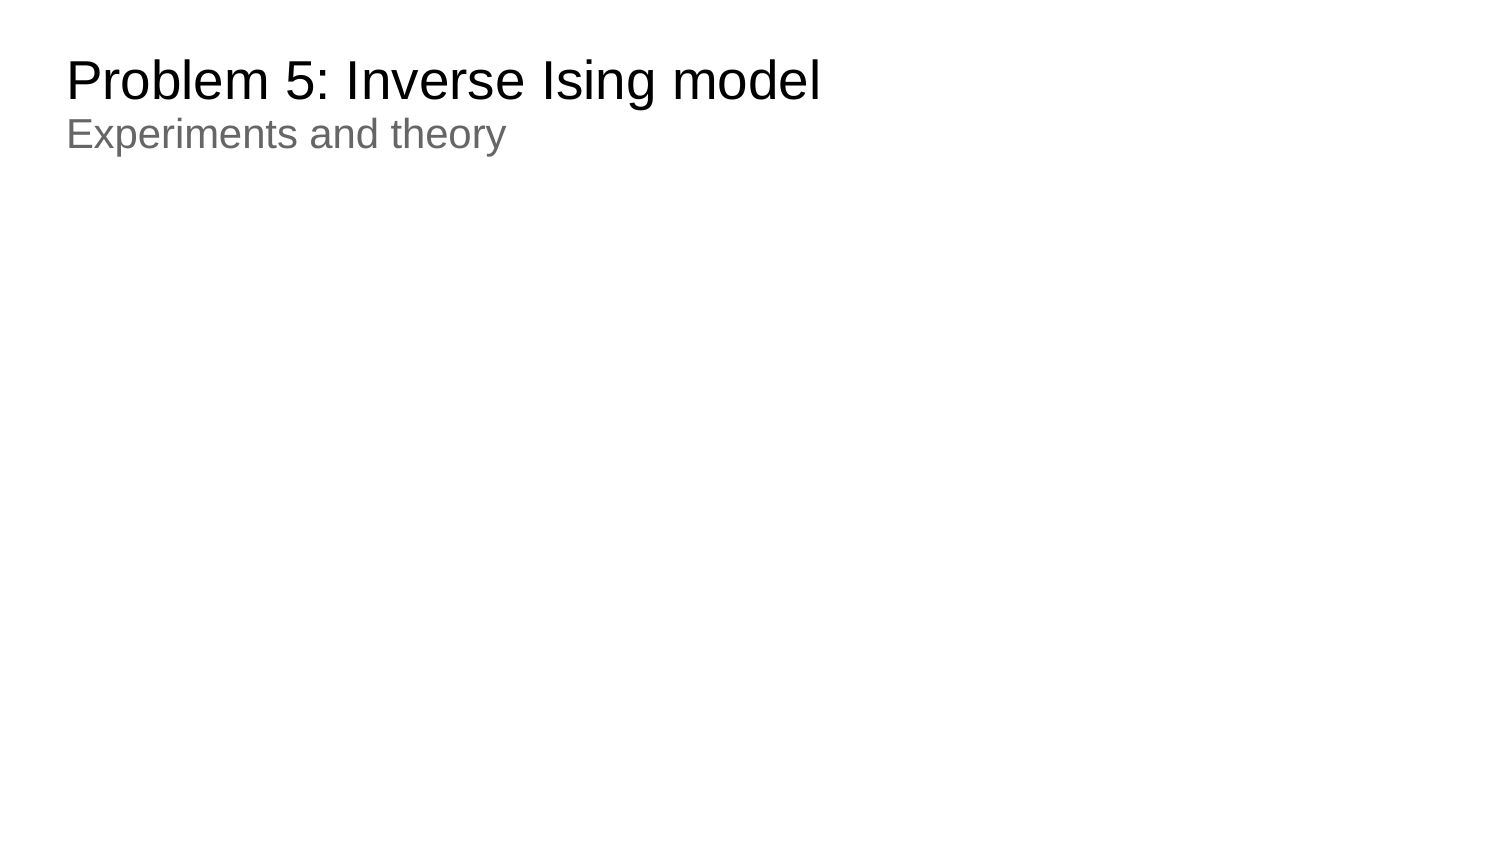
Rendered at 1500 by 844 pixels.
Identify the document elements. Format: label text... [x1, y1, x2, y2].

title Problem 5: Inverse Ising model Experiments and theory [51, 34, 1449, 174]
